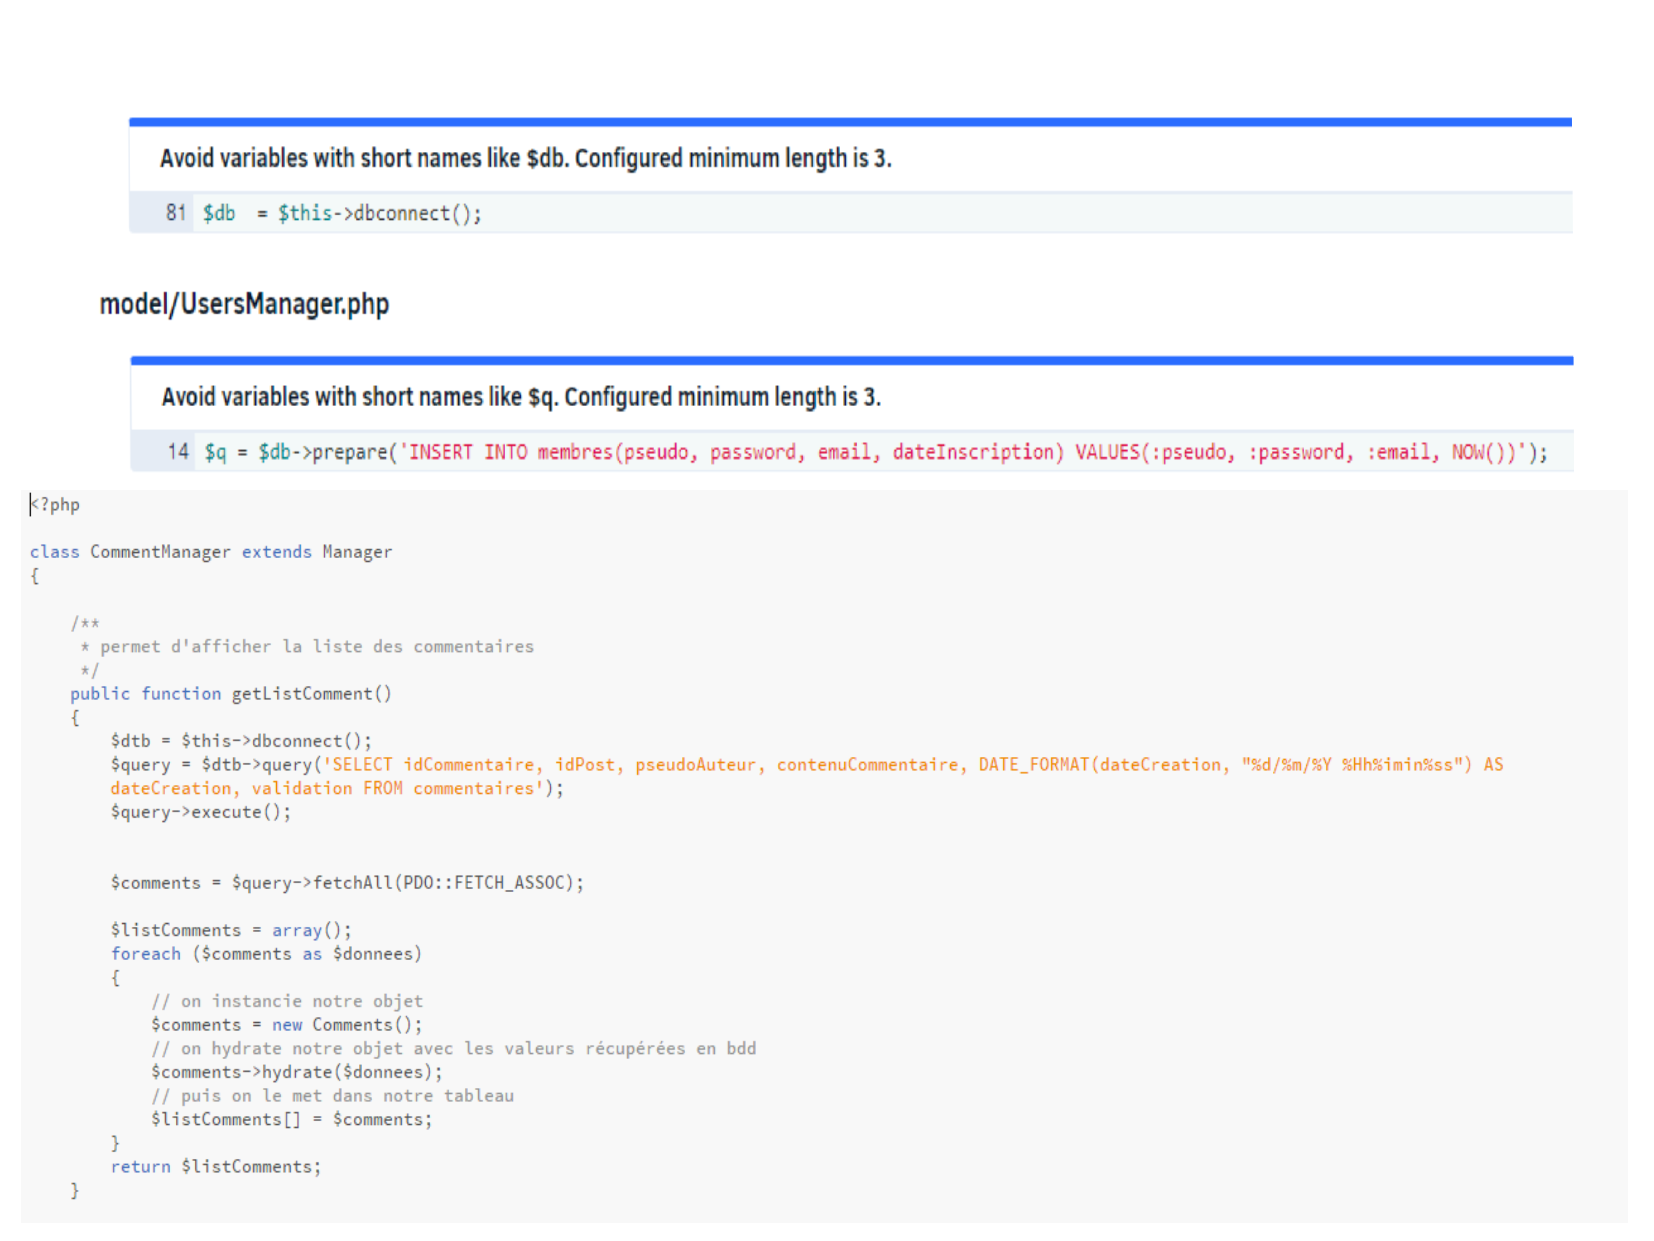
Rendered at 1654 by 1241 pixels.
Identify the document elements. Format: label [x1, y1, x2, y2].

picture [21, 91, 1628, 1223]
